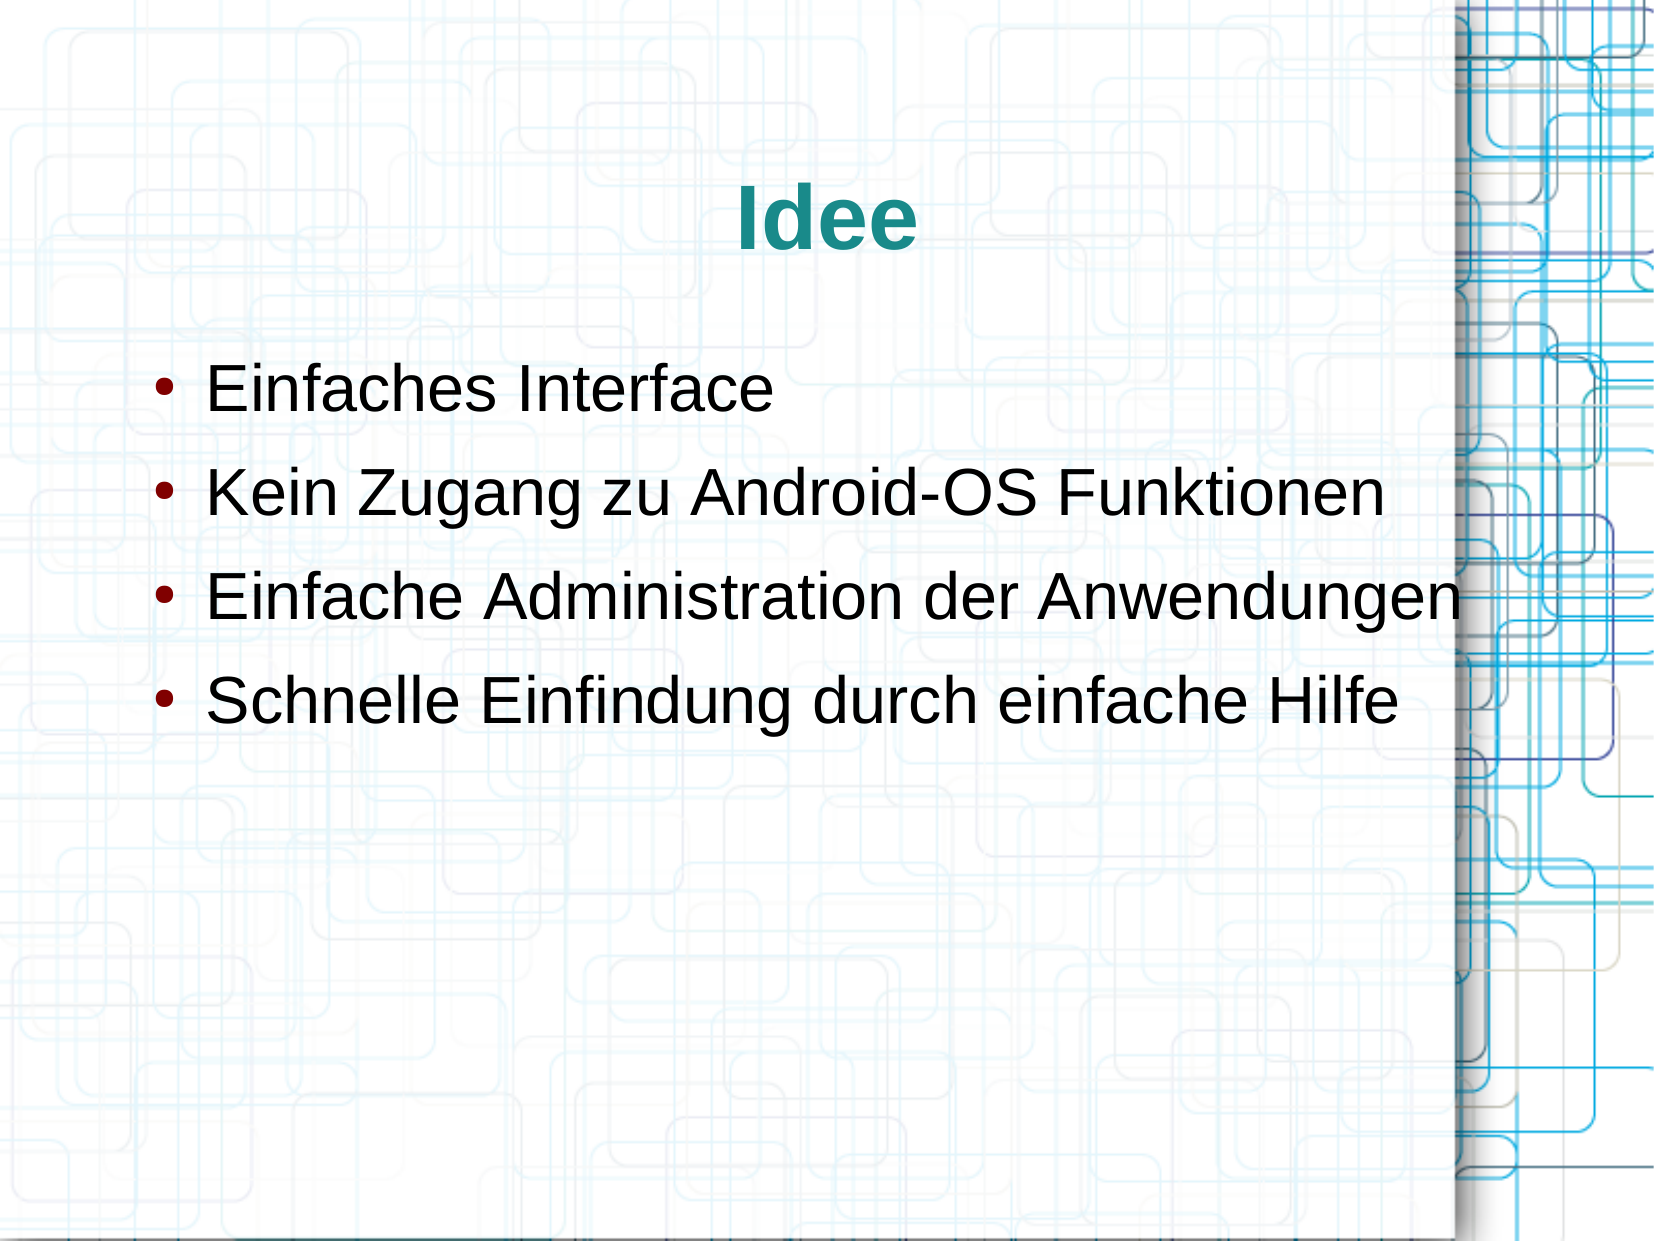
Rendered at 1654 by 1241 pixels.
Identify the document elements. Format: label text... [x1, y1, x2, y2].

picture [0, 0, 1654, 1241]
list Einfaches Interface Kein Zugang zu Android-OS Funktionen Einfache Administration der Anwendungen Schnelle Einfindung durch einfache Hilfe [135, 350, 1517, 1133]
title Idee [121, 114, 1534, 322]
